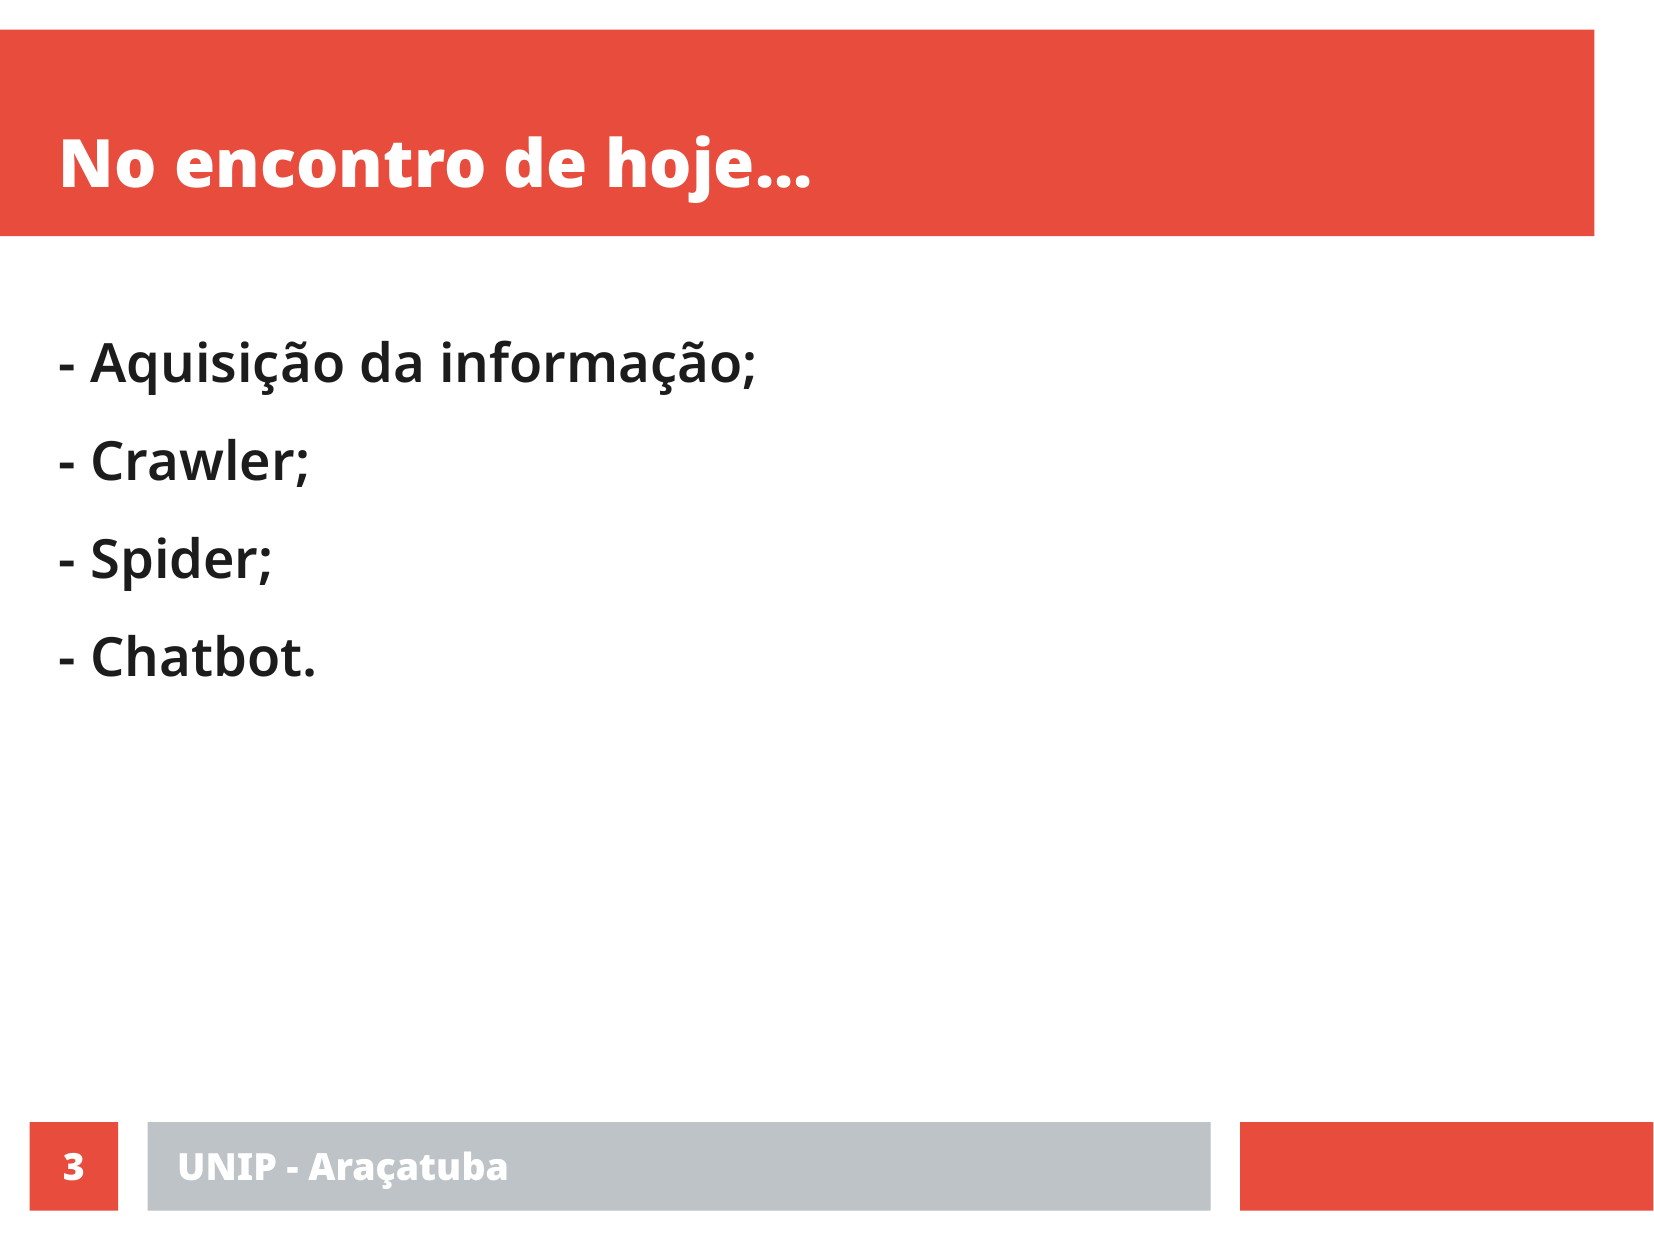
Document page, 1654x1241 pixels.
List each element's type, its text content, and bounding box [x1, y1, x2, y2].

list - Aquisição da informação; - Crawler; - Spider; - Chatbot. [59, 324, 1565, 1093]
title No encontro de hoje... [59, 59, 1595, 207]
